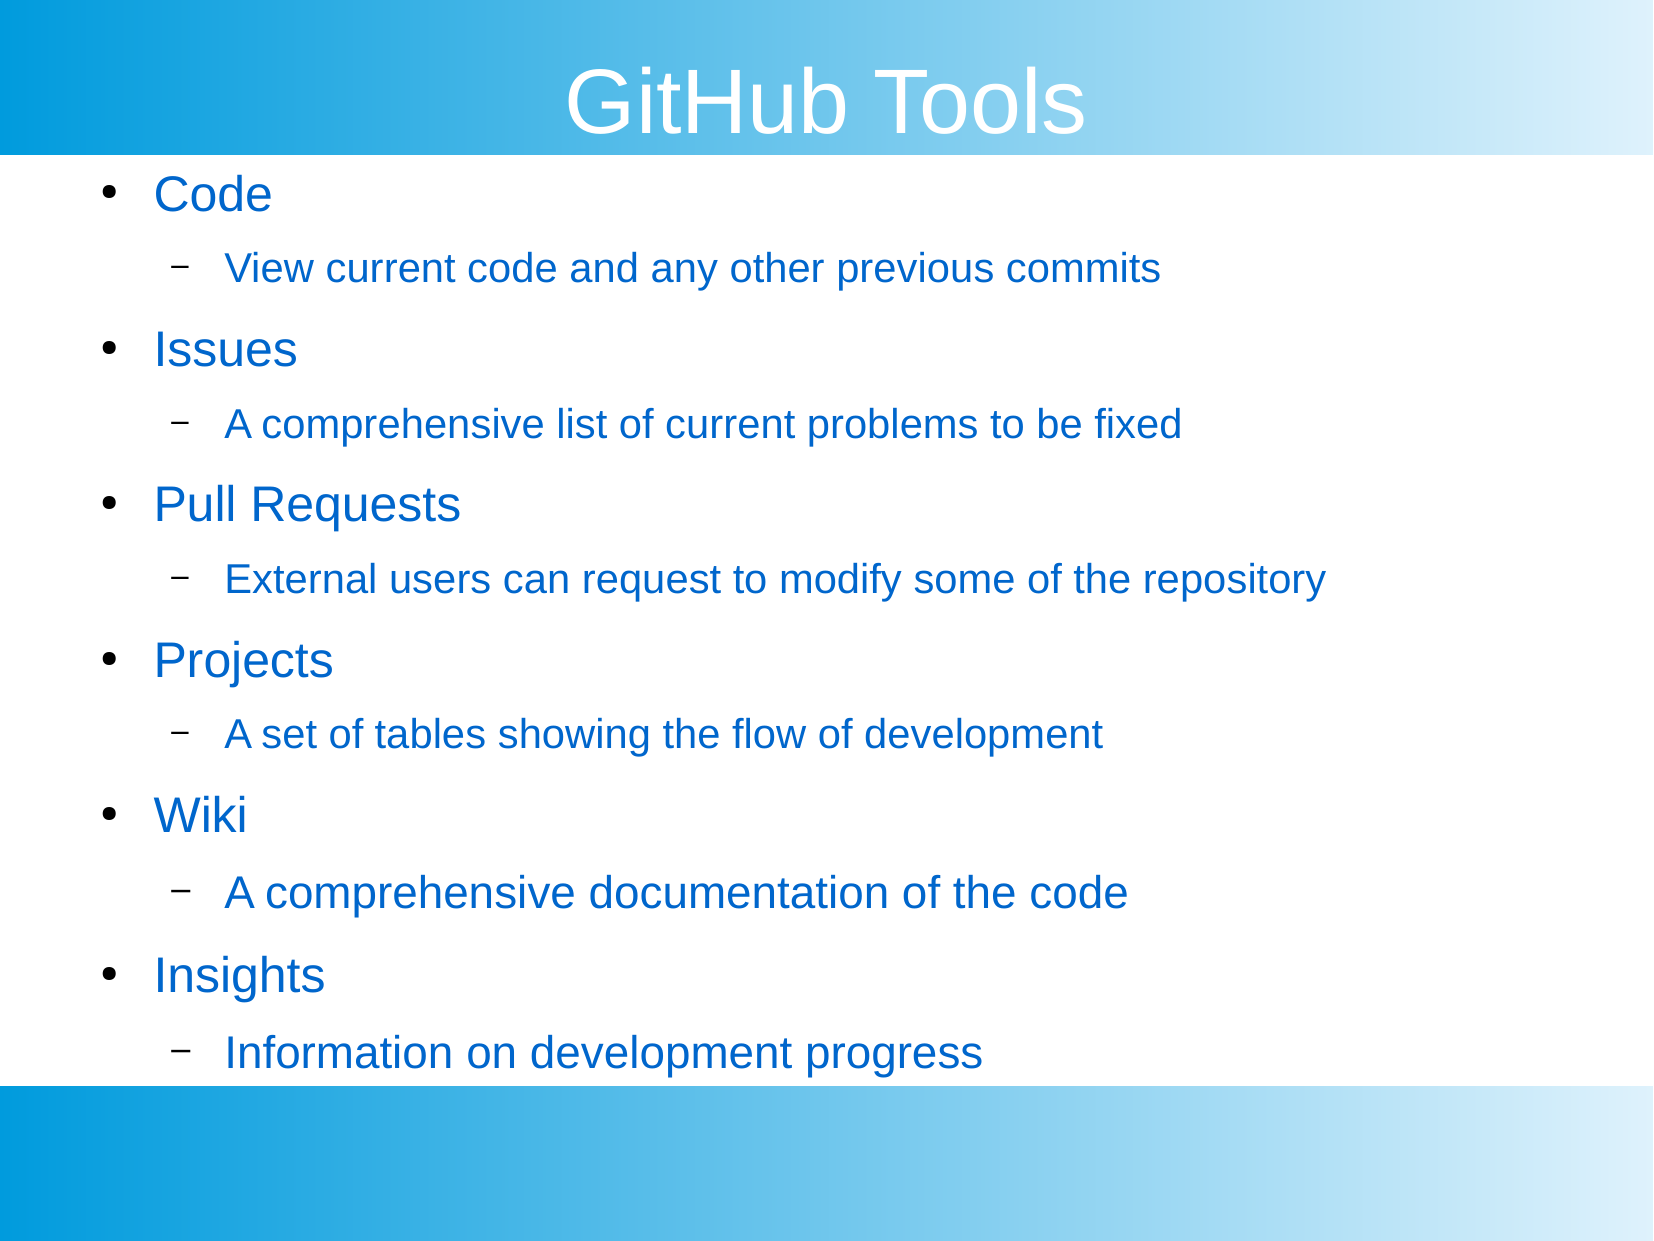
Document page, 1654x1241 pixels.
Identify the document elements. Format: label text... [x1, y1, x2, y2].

title GitHub Tools [82, 49, 1571, 155]
list Code View current code and any other previous commits Issues A comprehensive list of current problems to be fixed Pull Requests External users can request to modify some of the repository Projects A set of tables showing the flow of development Wiki A comprehensive documentation of the code Insights Information on development progress [82, 165, 1571, 886]
